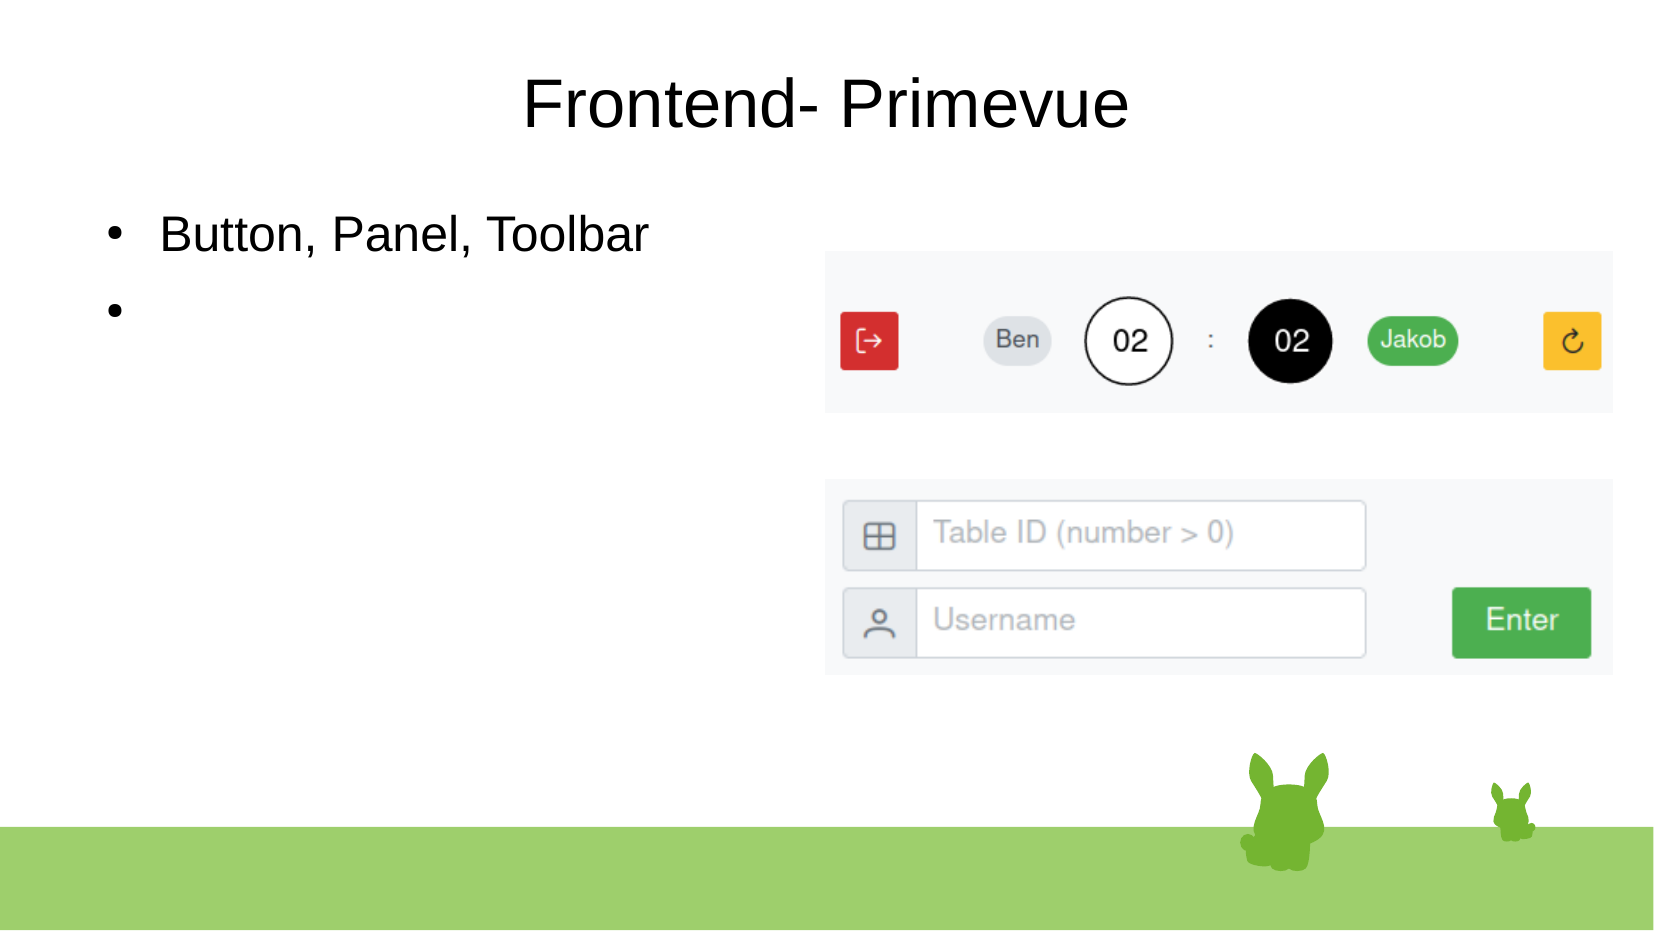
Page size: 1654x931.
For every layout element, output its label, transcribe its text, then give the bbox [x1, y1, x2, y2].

picture [825, 479, 1613, 676]
picture [825, 251, 1613, 413]
list Button, Panel, Toolbar [88, 206, 1565, 739]
title Frontend- Primevue [88, 29, 1565, 178]
